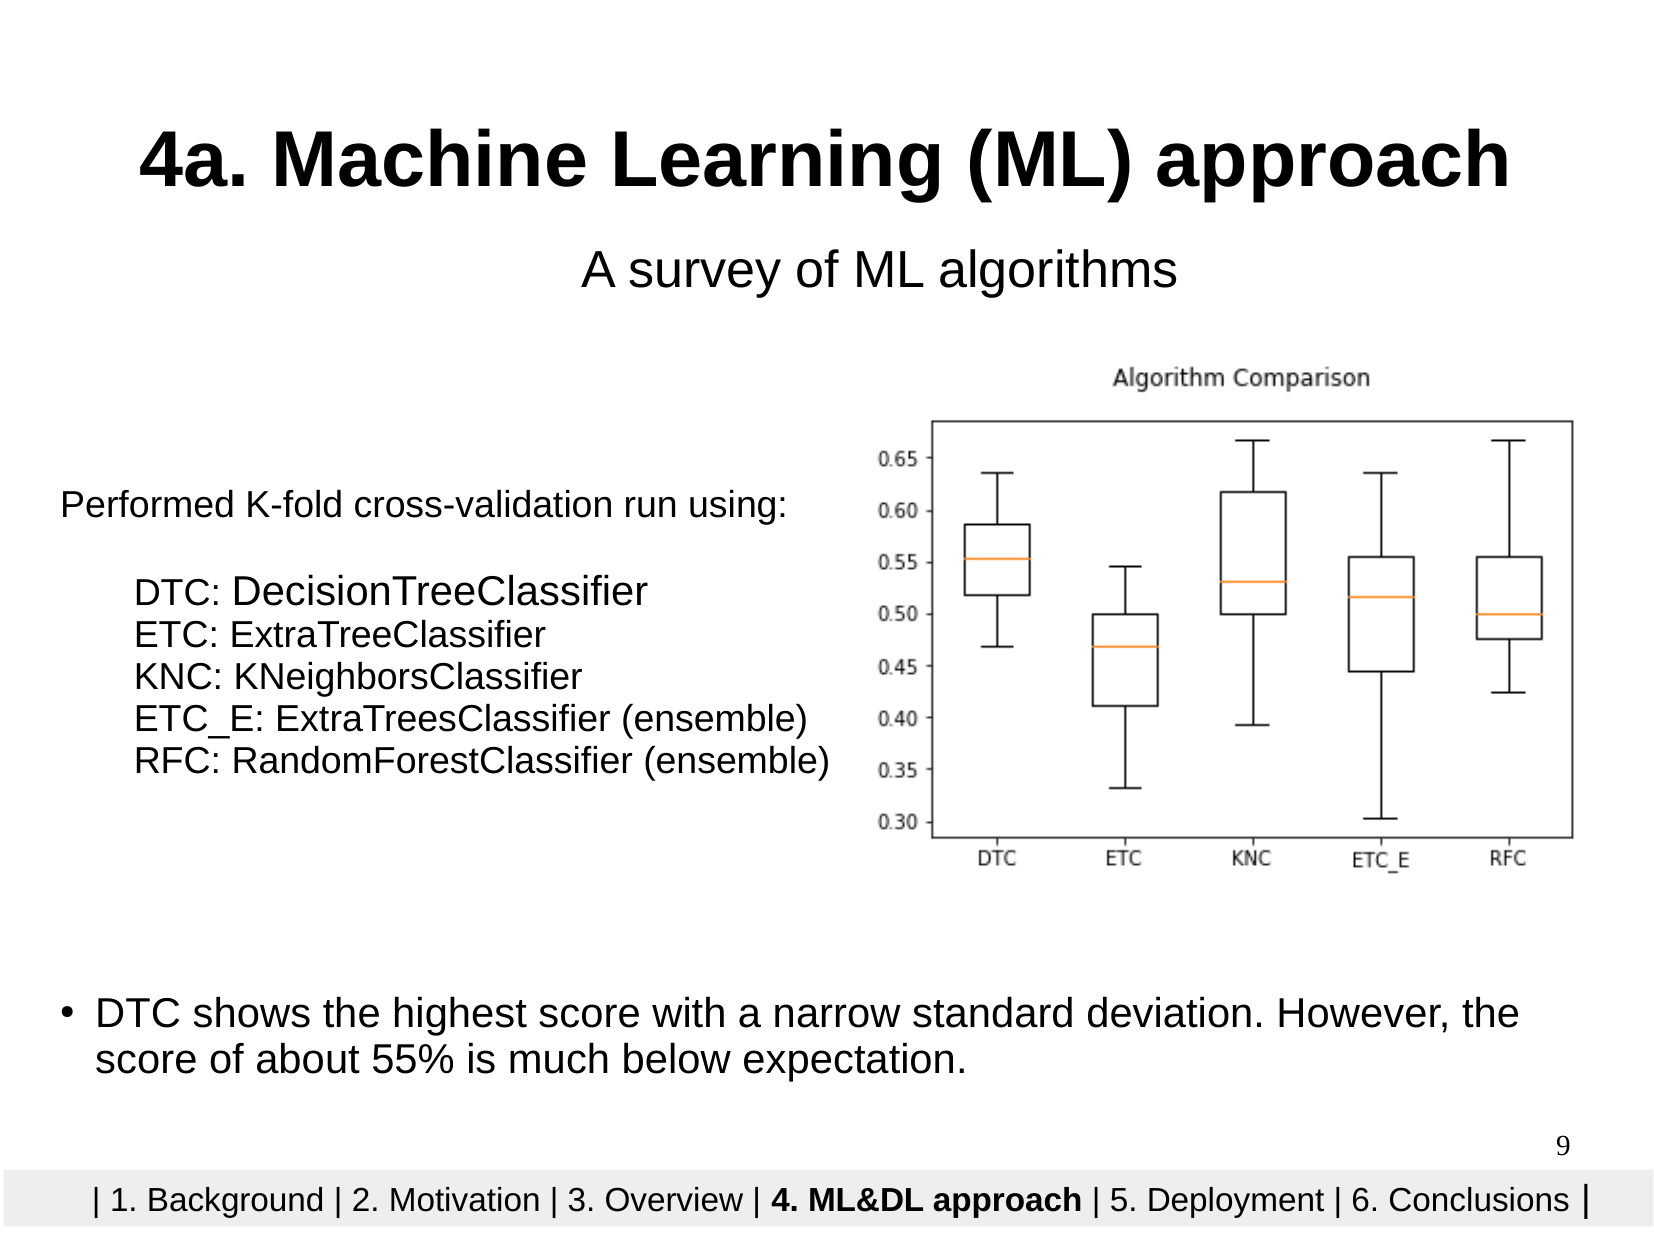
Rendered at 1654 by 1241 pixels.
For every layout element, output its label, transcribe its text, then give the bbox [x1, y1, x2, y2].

text_box DTC shows the highest score with a narrow standard deviation. However, the score of about 55% is much below expectation. [45, 982, 1621, 1096]
title 4a. Machine Learning (ML) approach [82, 55, 1571, 263]
text_box A survey of ML algorithms [535, 233, 1226, 316]
picture [863, 354, 1591, 885]
text_box Performed K-fold cross-validation run using: DTC: DecisionTreeClassifier ETC: ExtraTreeClassifier KNC: KNeighborsClassifier ETC_E: ExtraTreesClassifier (ensemble) RFC: RandomForestClassifier (ensemble) [45, 475, 858, 806]
text_box | 1. Background | 2. Motivation | 3. Overview | 4. ML&DL approach | 5. Deployment | 6. Conclusions | [3, 1169, 1654, 1227]
